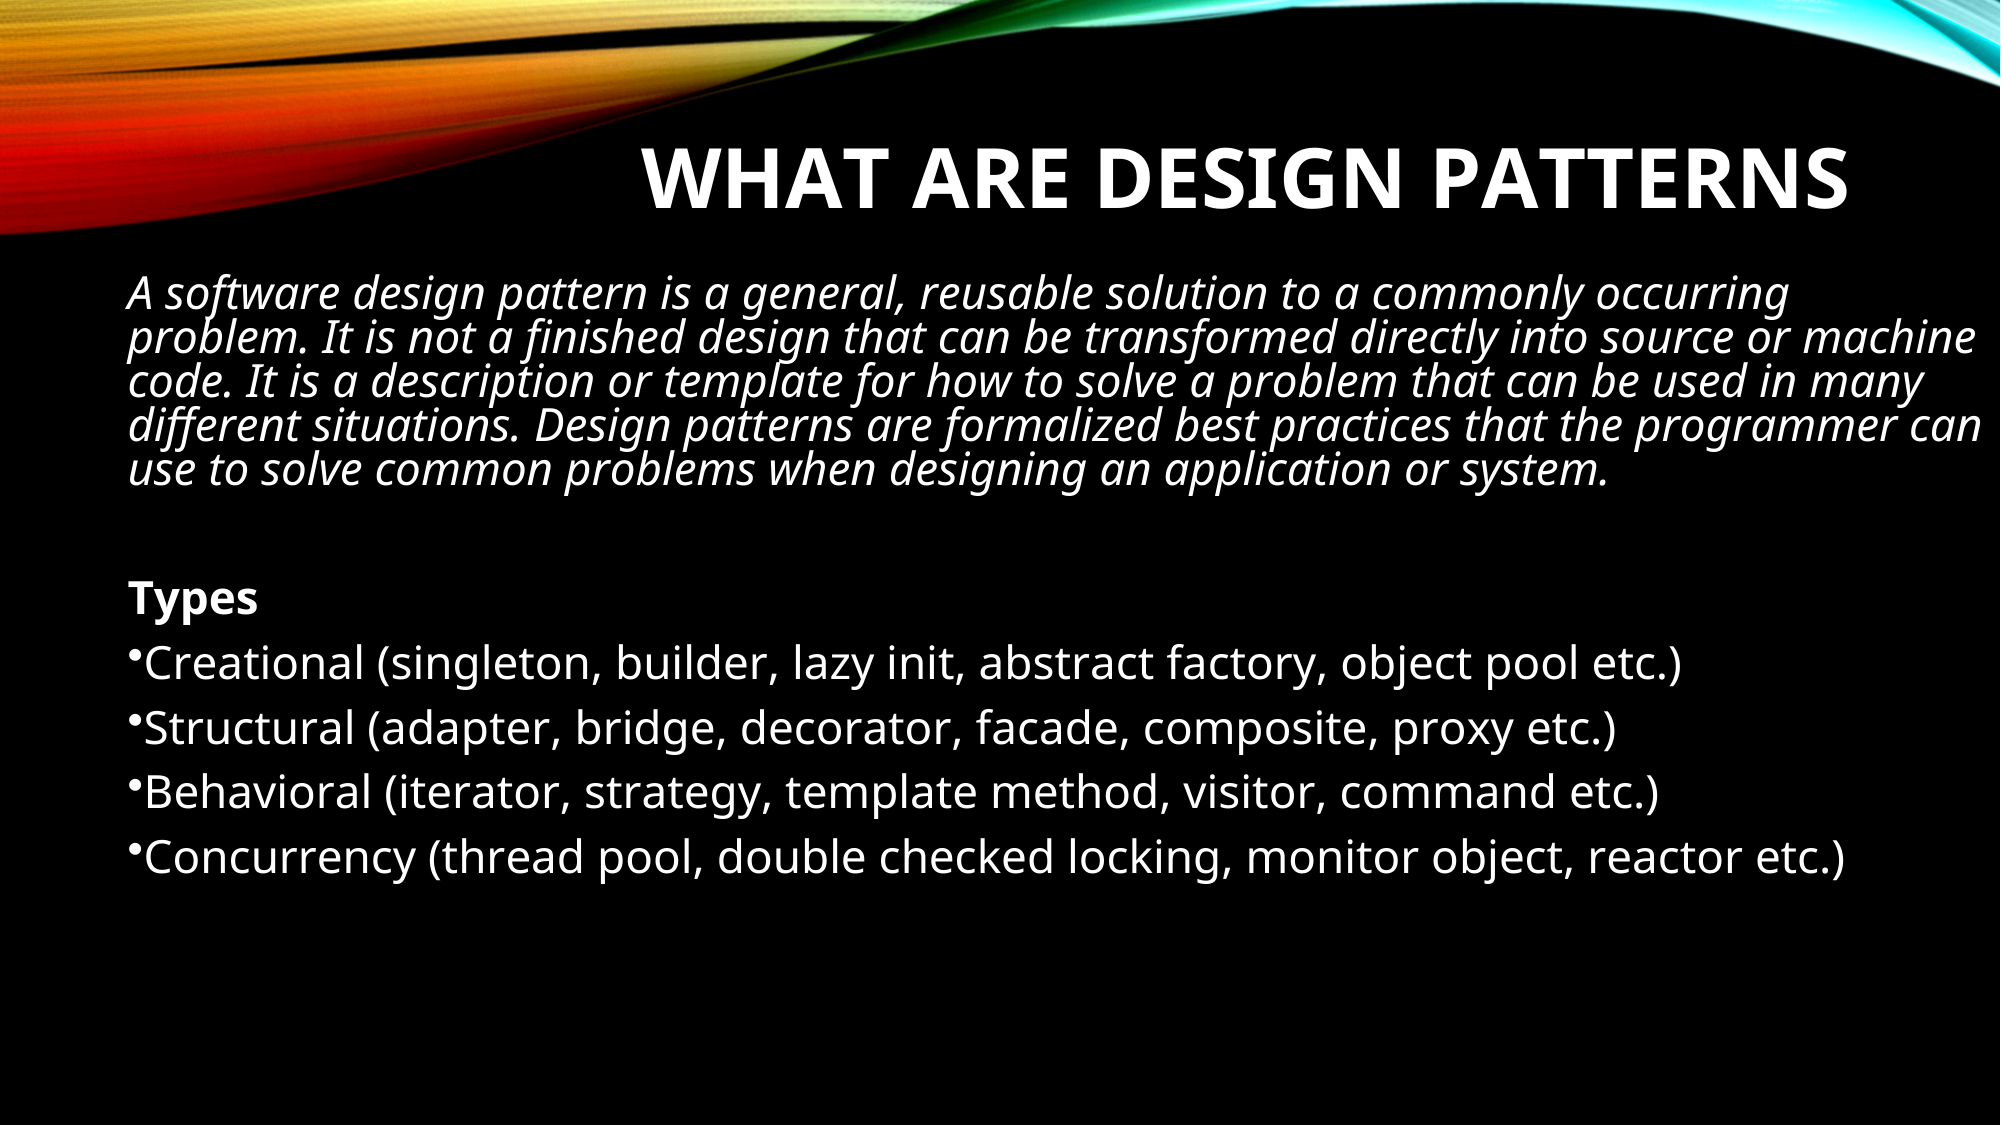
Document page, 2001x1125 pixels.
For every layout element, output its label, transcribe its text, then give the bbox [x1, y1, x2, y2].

picture [0, 0, 2001, 237]
title WHAT ARE DESIGN PATTERNS [474, 125, 1888, 266]
list A software design pattern is a general, reusable solution to a commonly occurring problem. It is not a finished design that can be transformed directly into source or machine code. It is a description or template for how to solve a problem that can be used in many different situations. Design patterns are formalized best practices that the programmer can use to solve common problems when designing an application or system. Types Creational (singleton, builder, lazy init, abstract factory, object pool etc.) Structural (adapter, bridge, decorator, facade, composite, proxy etc.) Behavioral (iterator, strategy, template method, visitor, command etc.) Concurrency (thread pool, double checked locking, monitor object, reactor etc.) [112, 266, 2001, 1125]
